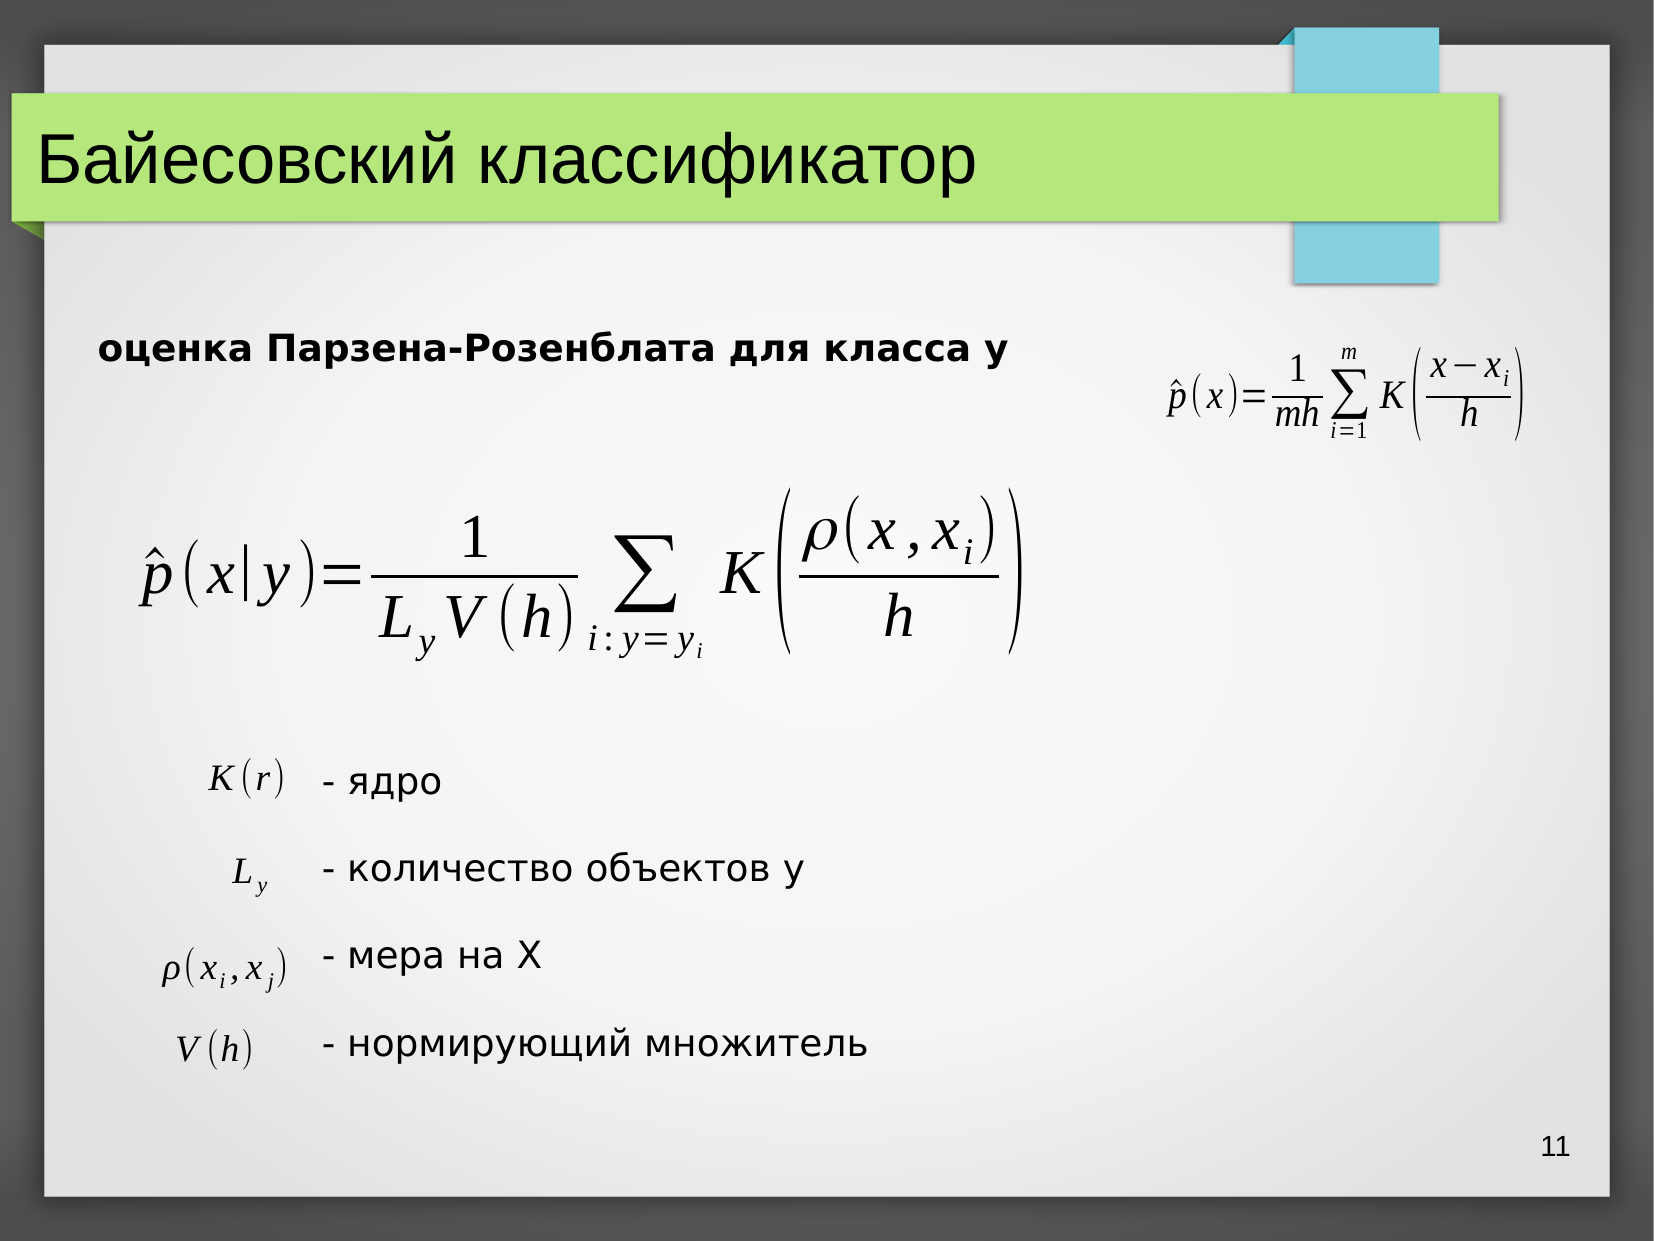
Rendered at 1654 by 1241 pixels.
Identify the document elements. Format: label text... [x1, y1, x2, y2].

chart [153, 944, 295, 993]
text_box оценка Парзена-Розенблата для класса y [82, 318, 1040, 407]
chart [168, 1027, 261, 1073]
chart [129, 484, 1034, 664]
text_box - ядро - количество объектов y - мера на X - нормирующий множитель [307, 752, 1111, 1114]
chart [200, 755, 292, 802]
chart [224, 850, 274, 898]
picture [0, 0, 1654, 1241]
chart [1157, 342, 1534, 447]
title Байесовский классификатор [35, 118, 1489, 200]
